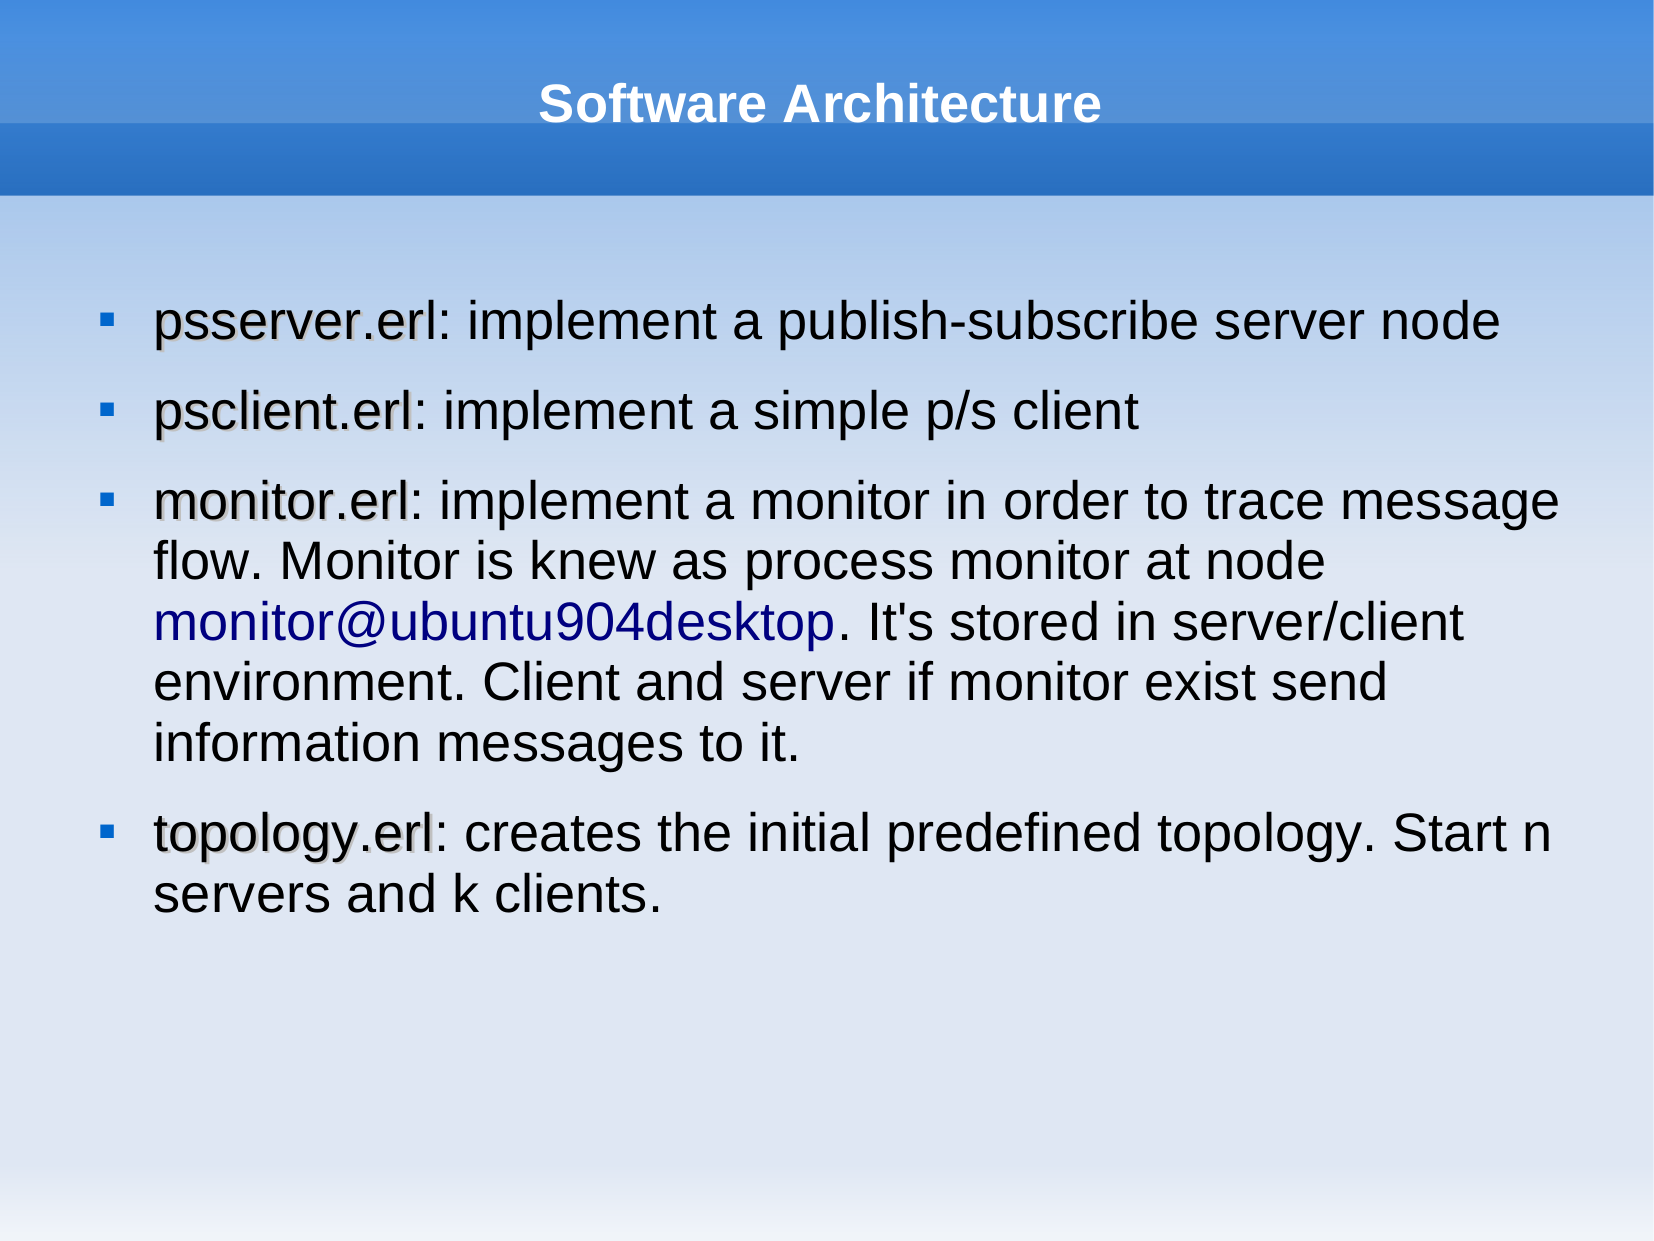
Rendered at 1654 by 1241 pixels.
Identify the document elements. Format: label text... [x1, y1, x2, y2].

list psserver.erl: implement a publish-subscribe server node psclient.erl: implement a simple p/s client monitor.erl: implement a monitor in order to trace message flow. Monitor is knew as process monitor at node monitor@ubuntu904desktop. It's stored in server/client environment. Client and server if monitor exist send information messages to it. topology.erl: creates the initial predefined topology. Start n servers and k clients. [82, 290, 1571, 1094]
picture [0, 0, 1654, 1241]
title Software Architecture [76, 7, 1565, 200]
